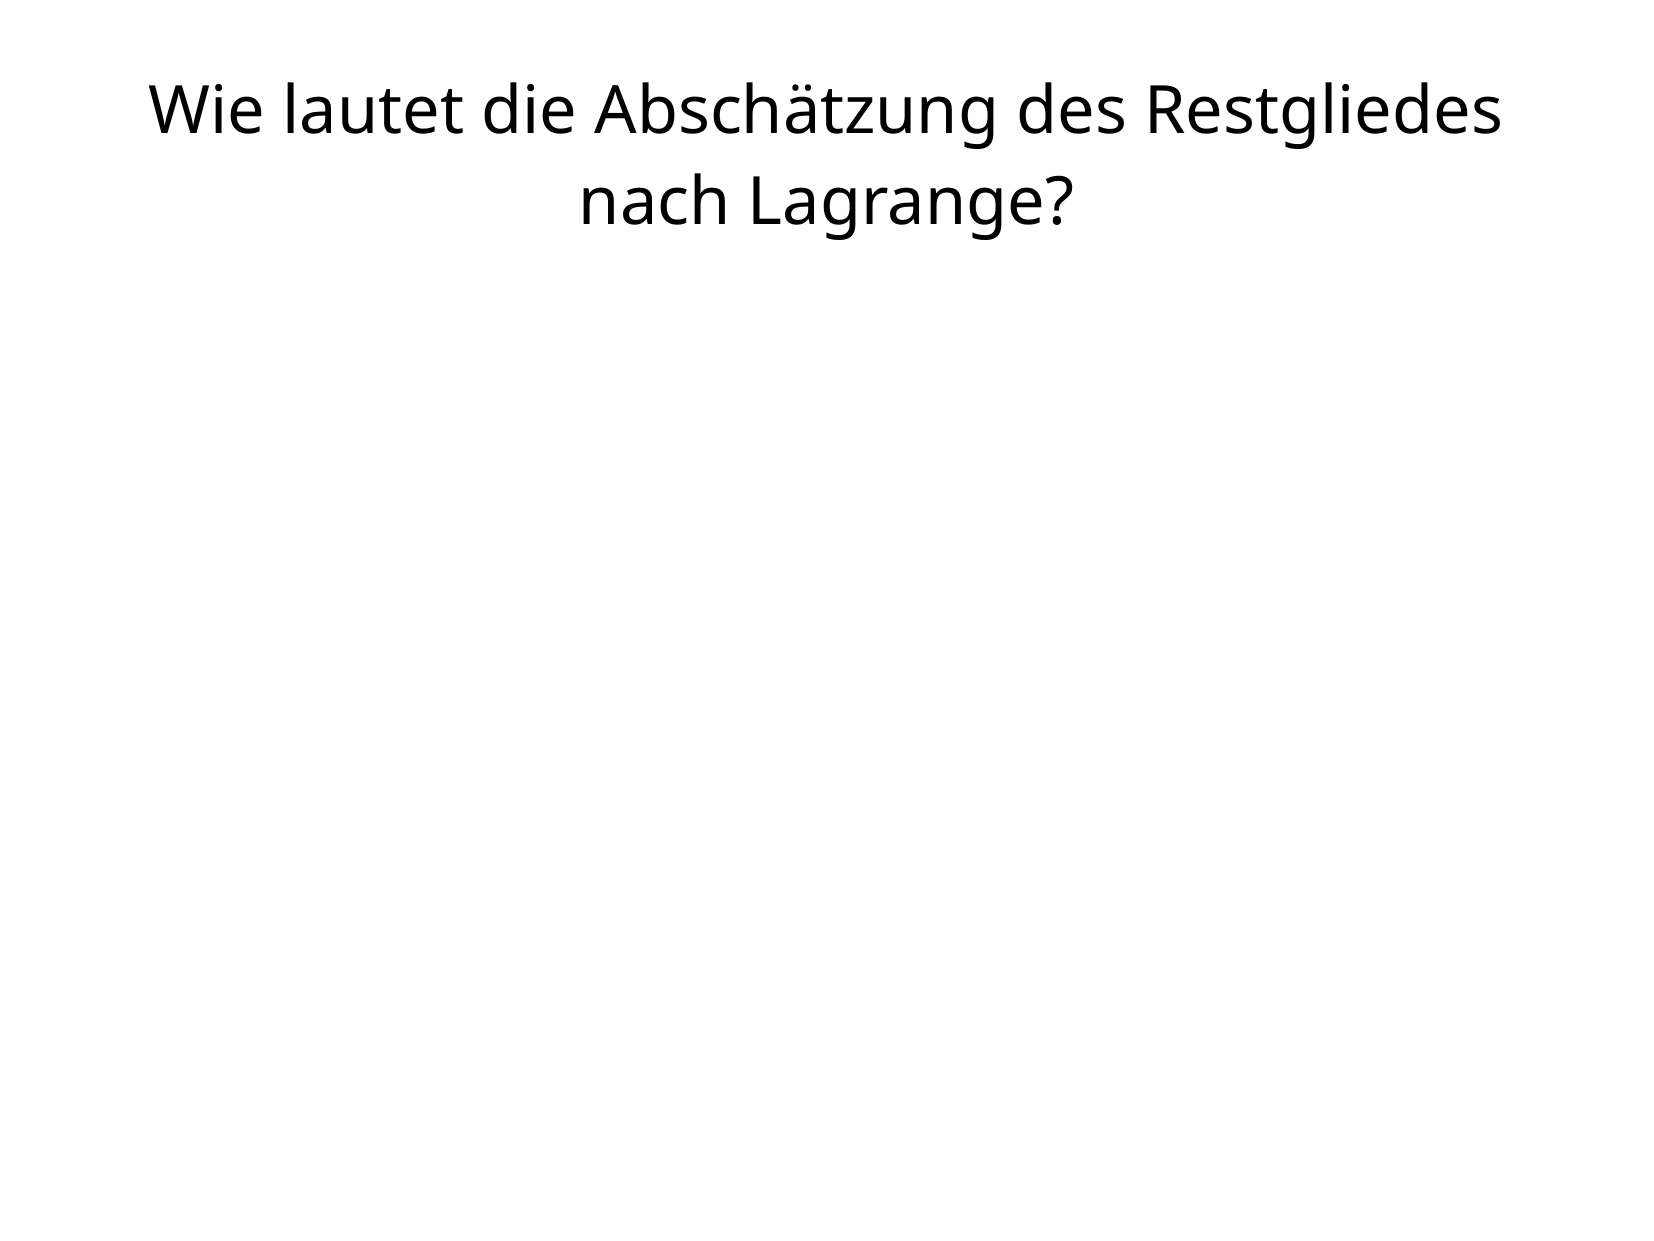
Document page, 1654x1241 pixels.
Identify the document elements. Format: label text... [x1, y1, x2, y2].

title Wie lautet die Abschätzung des Restgliedes nach Lagrange? [82, 49, 1571, 257]
